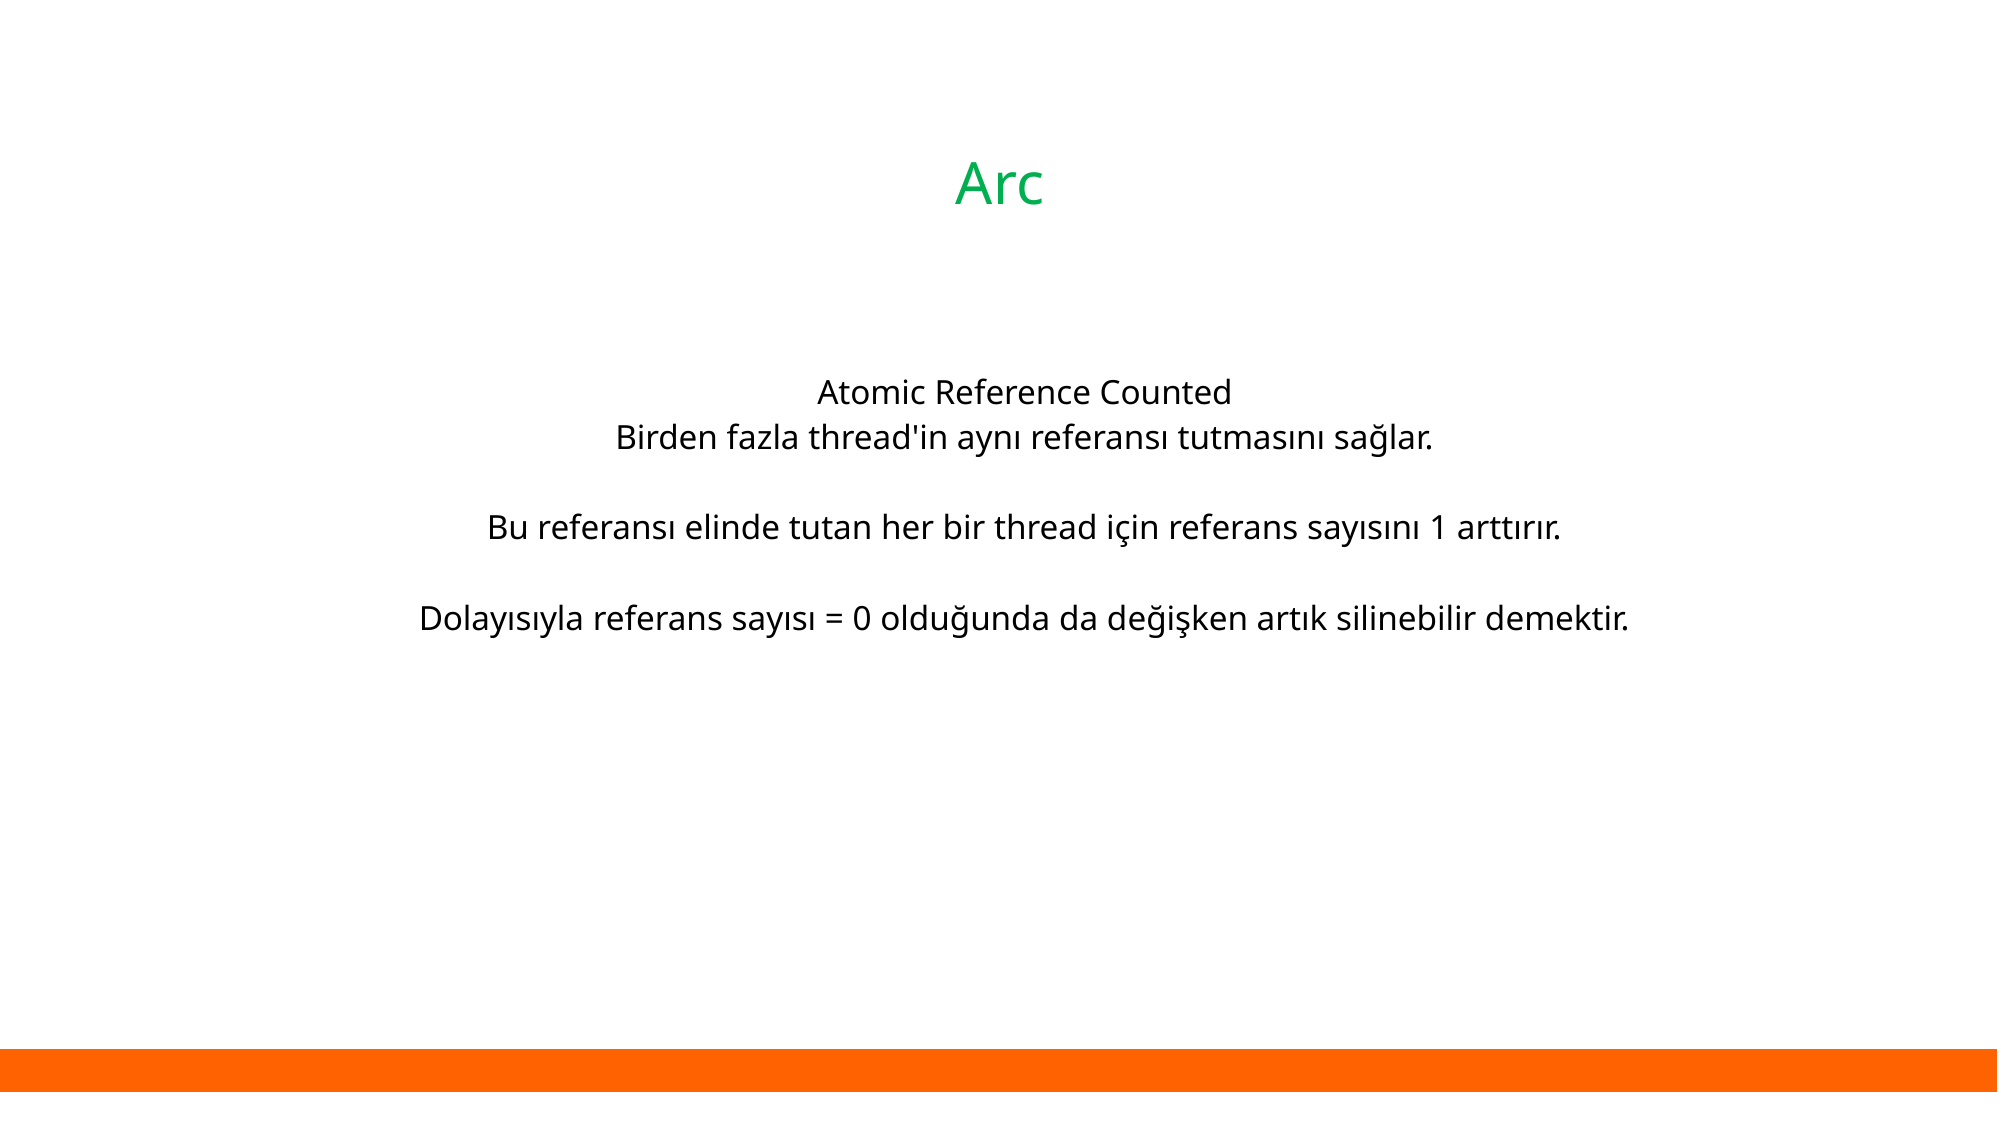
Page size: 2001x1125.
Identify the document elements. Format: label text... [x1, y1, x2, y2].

list Arc [420, 146, 1580, 237]
text_box [0, 1049, 1997, 1092]
text_box Atomic Reference Counted Birden fazla thread'in aynı referansı tutmasını sağlar. Bu referansı elinde tutan her bir thread için referans sayısını 1 arttırır. Dolayısıyla referans sayısı = 0 olduğunda da değişken artık silinebilir demektir. [404, 361, 1596, 600]
